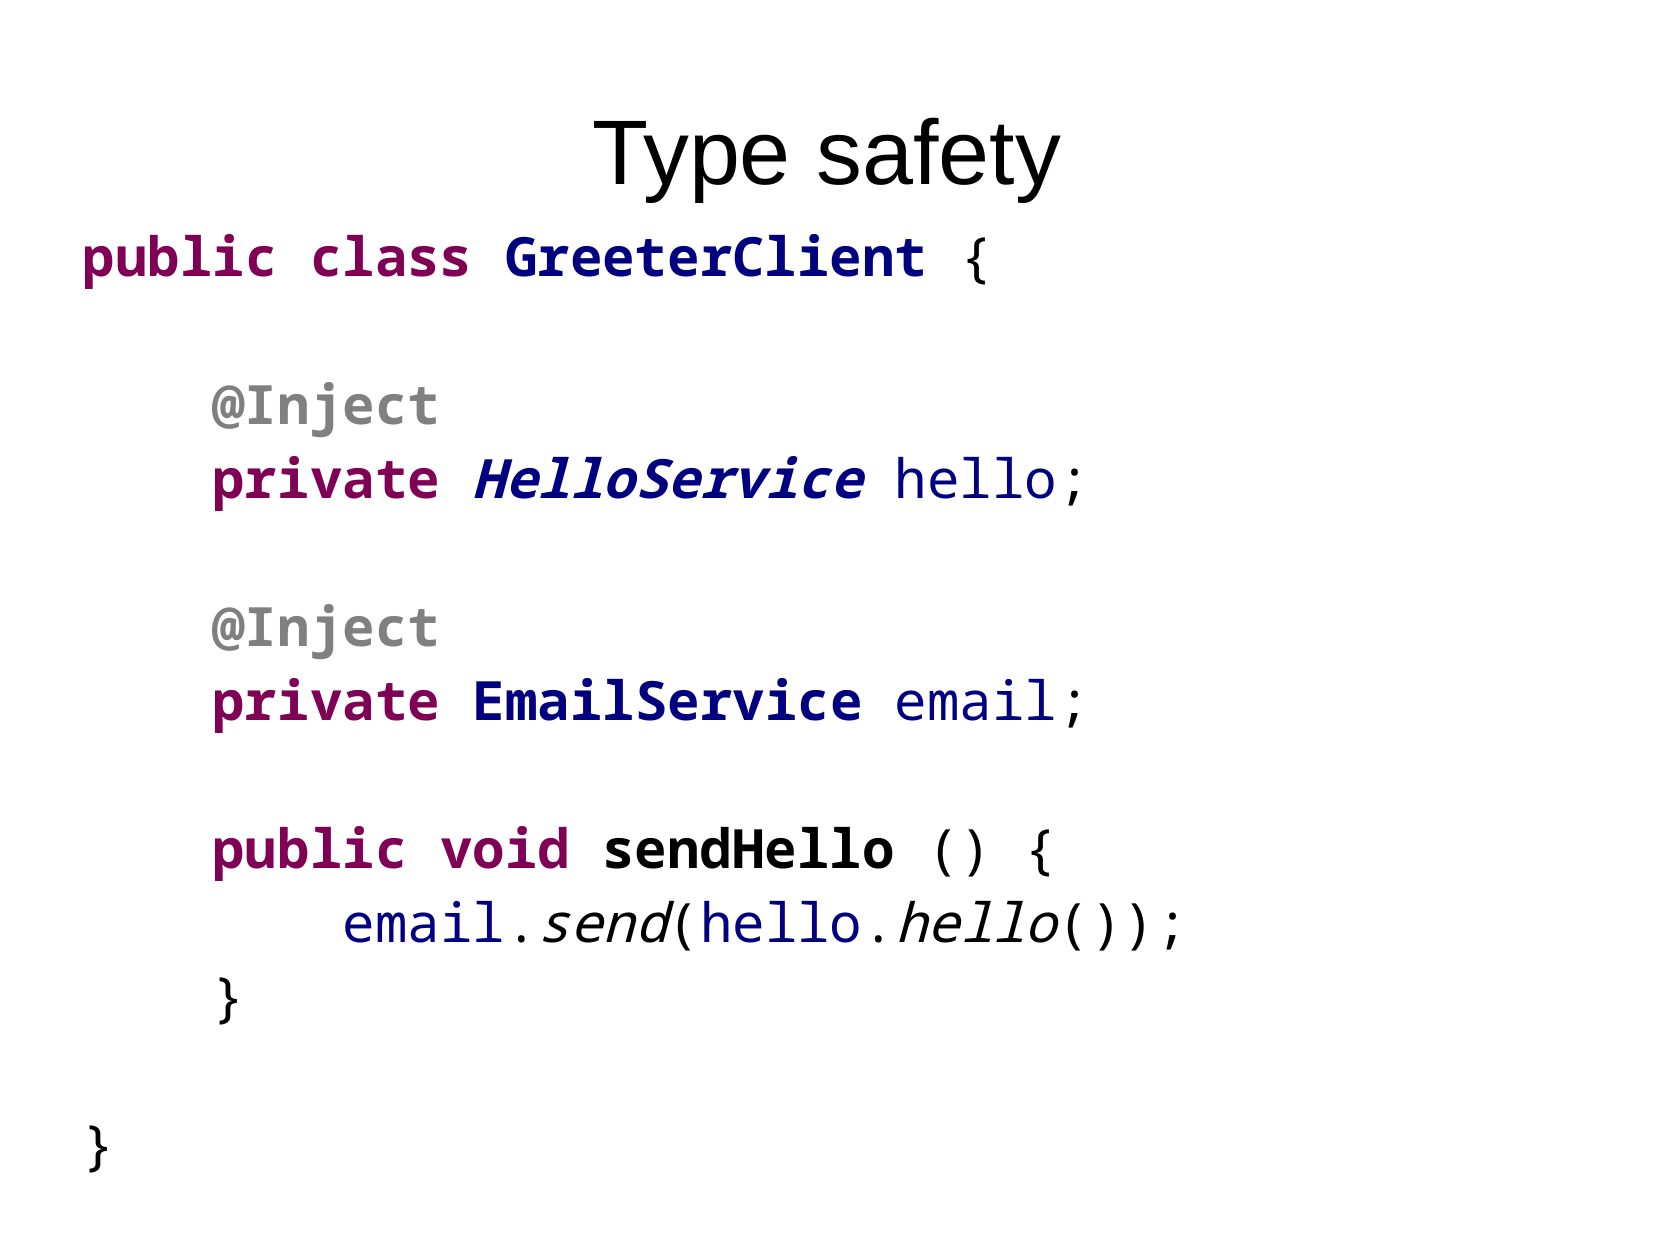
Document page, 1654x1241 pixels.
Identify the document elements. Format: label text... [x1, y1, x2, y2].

title Type safety [82, 49, 1571, 257]
list public class GreeterClient { @Inject private HelloService hello; @Inject private EmailService email; public void sendHello () { email.send(hello.hello()); } } [82, 286, 1571, 1113]
